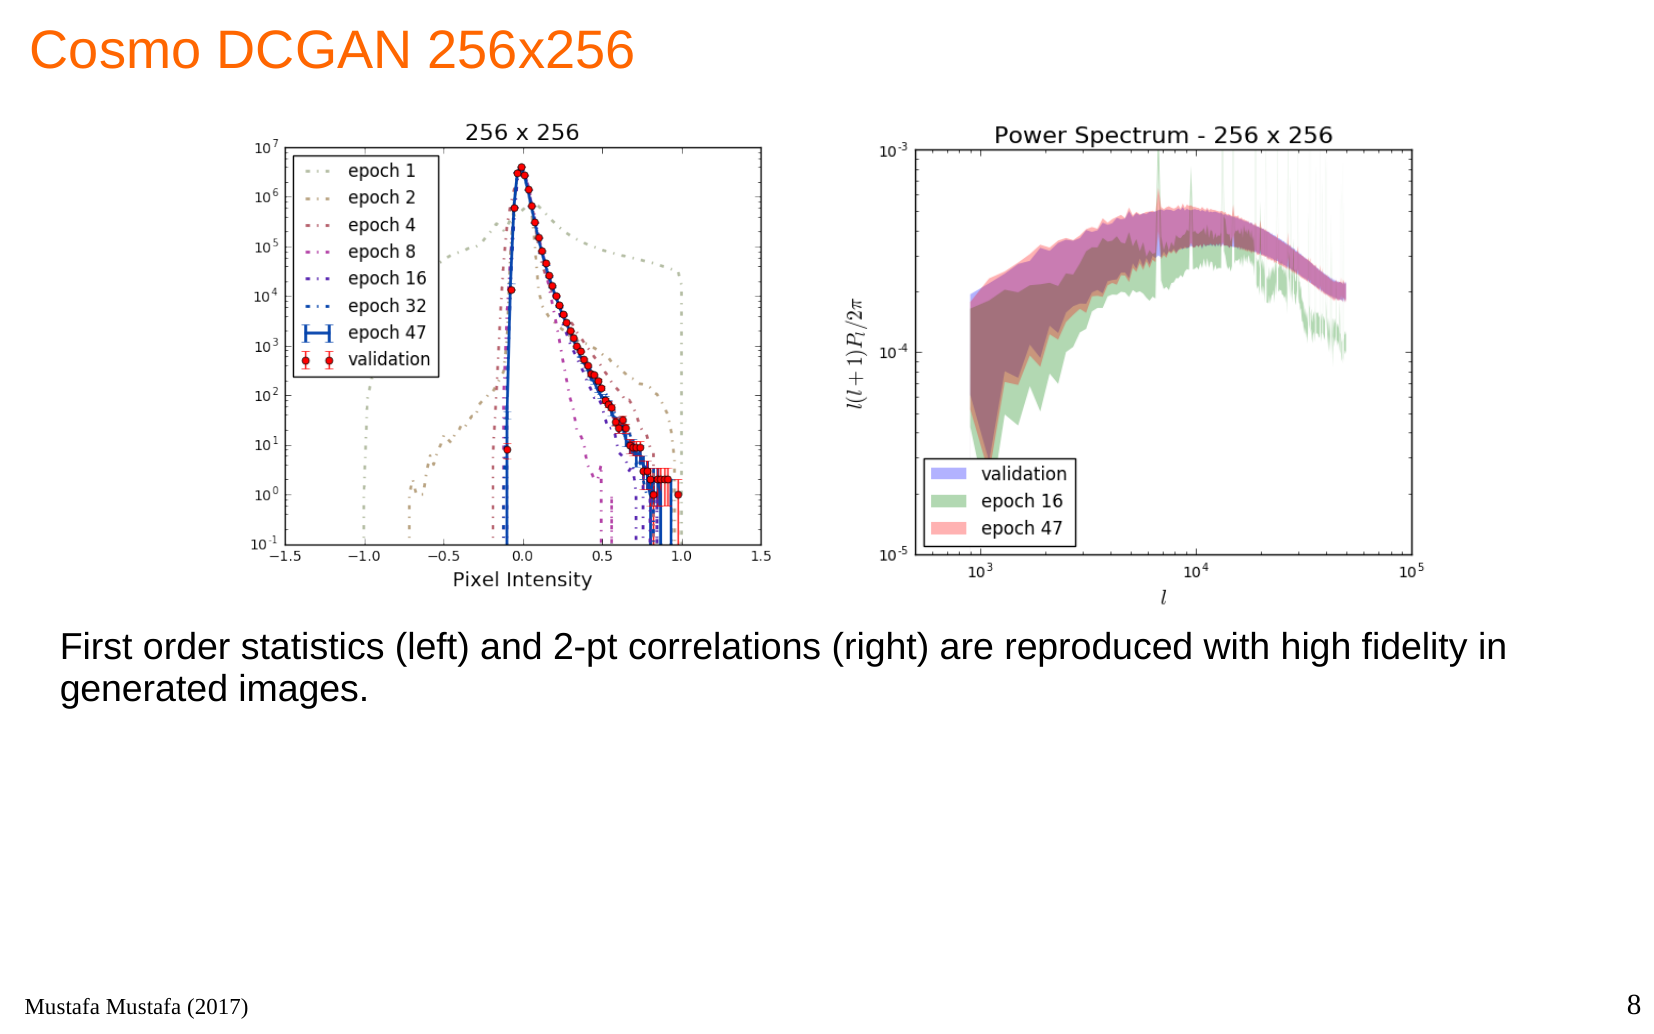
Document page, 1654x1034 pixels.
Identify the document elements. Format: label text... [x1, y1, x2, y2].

title Cosmo DCGAN 256x256 [29, 17, 1621, 82]
picture [208, 96, 822, 608]
picture [834, 116, 1436, 617]
text_box First order statistics (left) and 2-pt correlations (right) are reproduced with high fidelity in generated images. [45, 617, 1606, 717]
